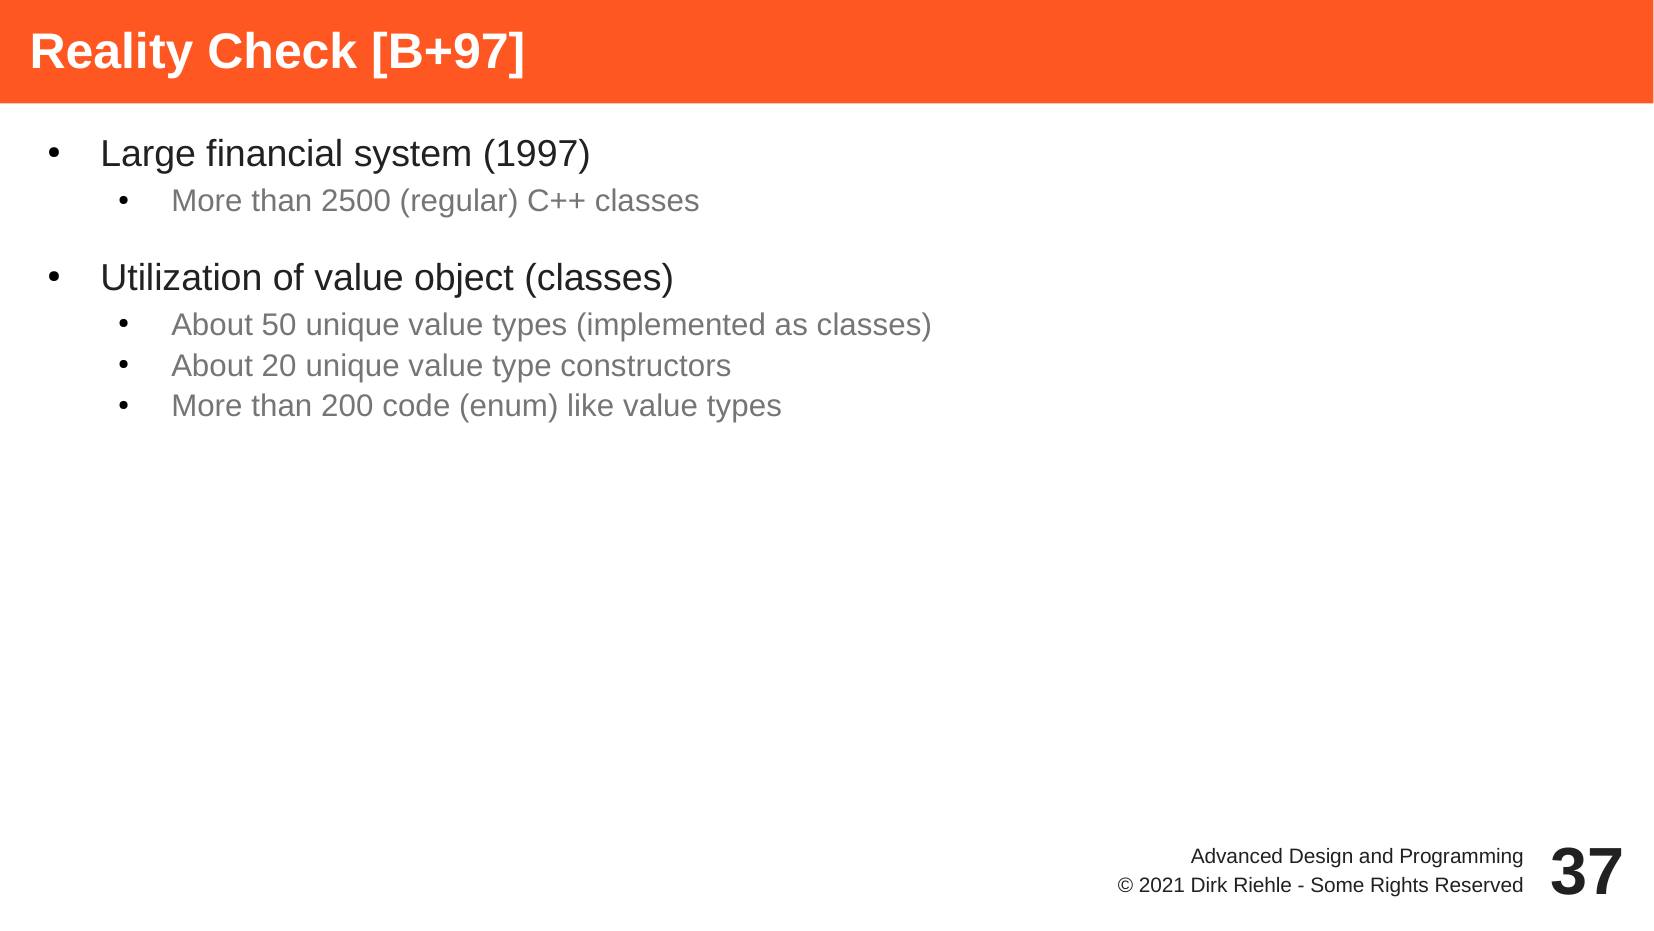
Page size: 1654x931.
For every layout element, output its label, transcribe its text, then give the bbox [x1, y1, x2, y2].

list Large financial system (1997) More than 2500 (regular) C++ classes Utilization of value object (classes) About 50 unique value types (implemented as classes) About 20 unique value type constructors More than 200 code (enum) like value types [29, 132, 1625, 813]
title Reality Check [B+97] [0, 0, 1654, 104]
